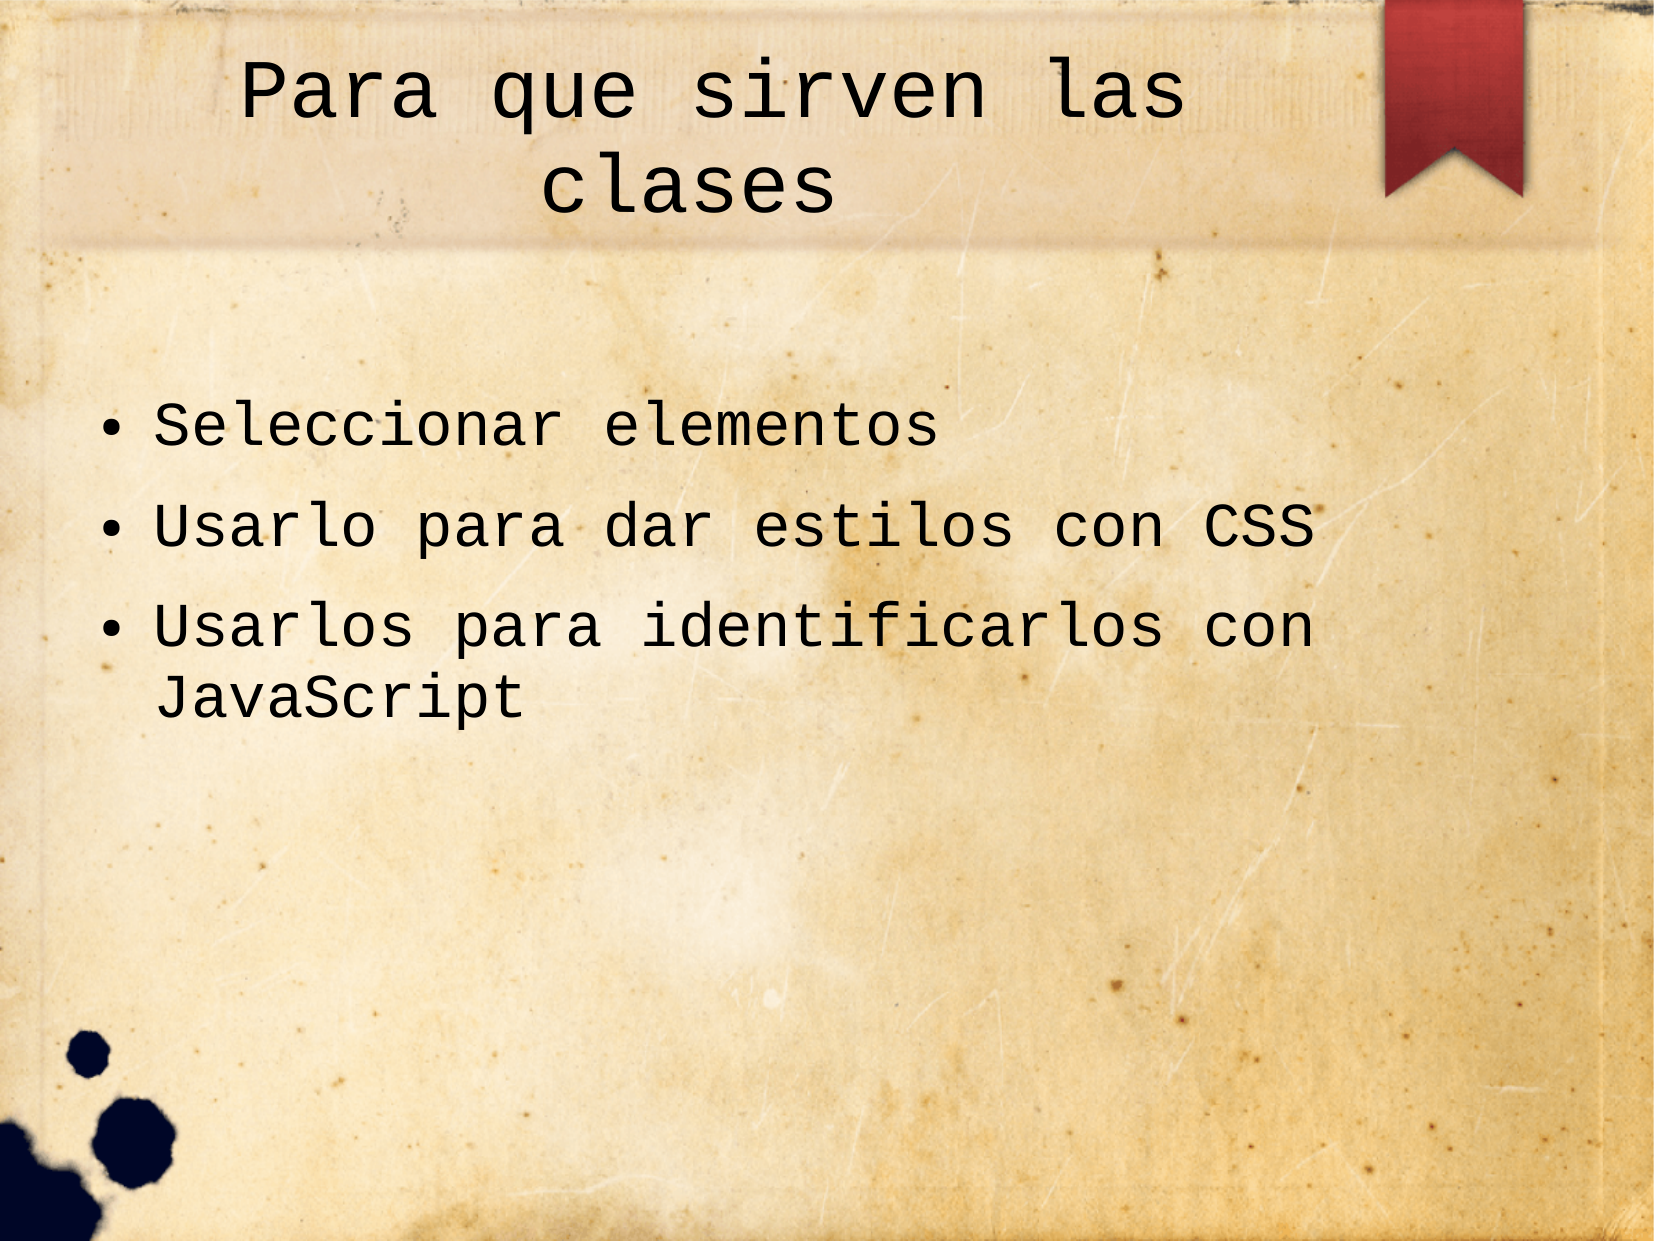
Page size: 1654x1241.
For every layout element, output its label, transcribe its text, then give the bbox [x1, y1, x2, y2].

picture [0, 0, 1654, 1241]
list Seleccionar elementos Usarlo para dar estilos con CSS Usarlos para identificarlos con JavaScript [82, 290, 1538, 1010]
title Para que sirven las clases [82, 48, 1347, 238]
